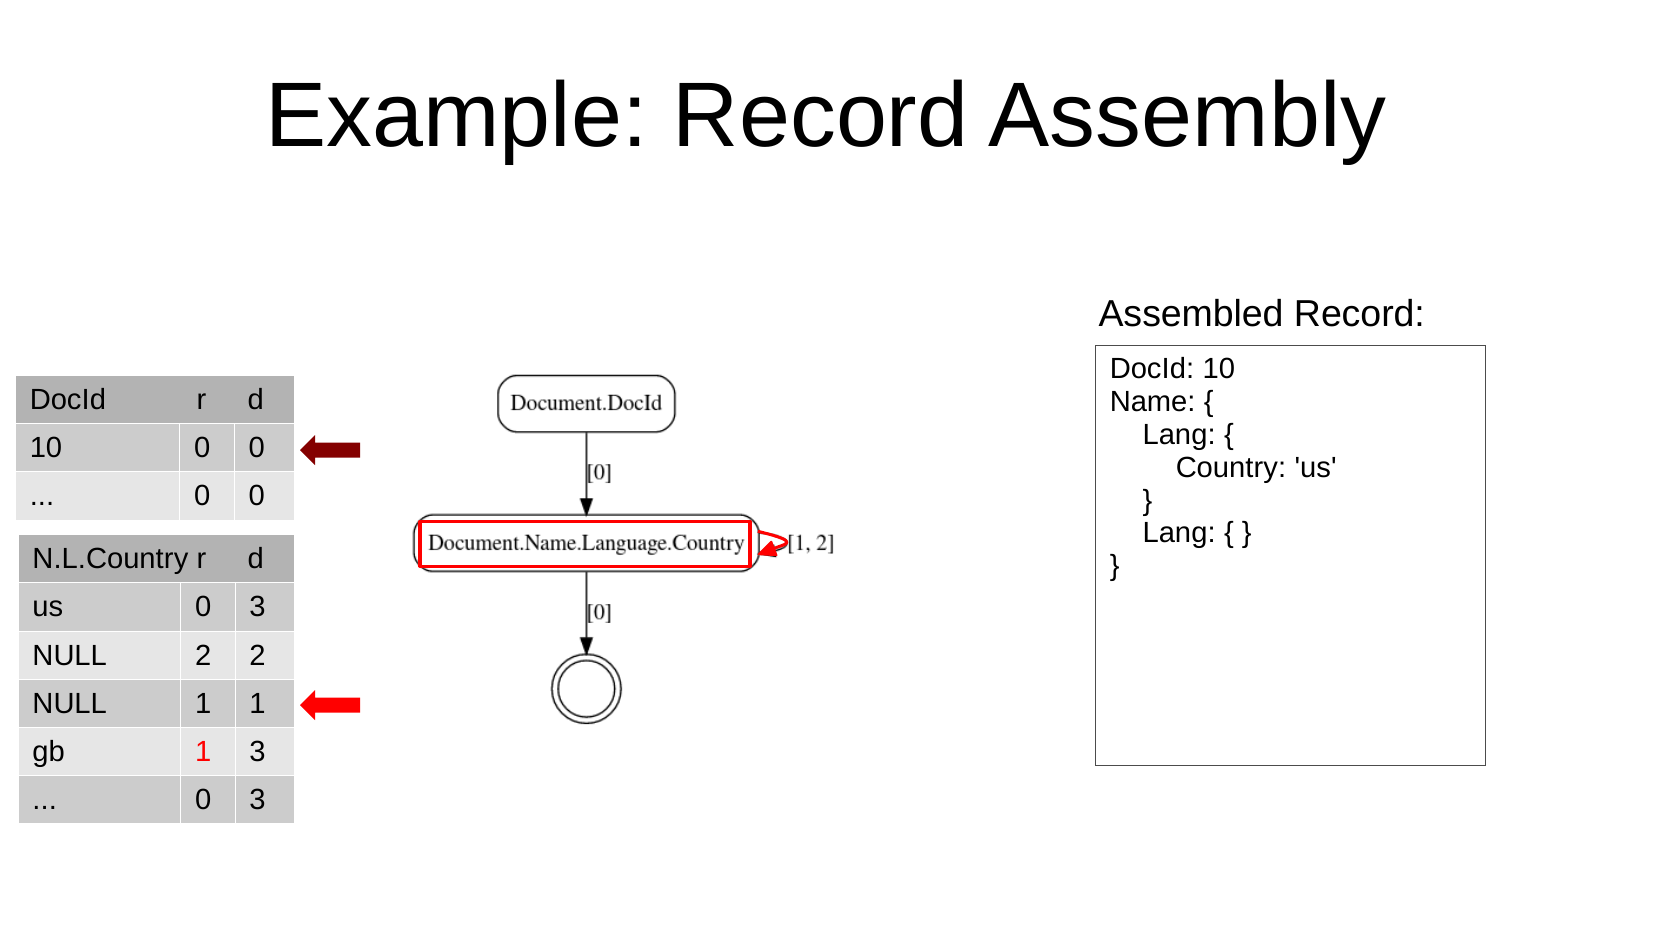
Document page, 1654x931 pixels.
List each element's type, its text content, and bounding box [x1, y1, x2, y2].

title Example: Record Assembly [82, 37, 1571, 193]
text_box DocId: 10 Name: { Lang: { Country: 'us' } Lang: { } } [1095, 345, 1486, 766]
table_cell 1 [236, 680, 294, 727]
table_cell 3 [236, 776, 294, 823]
table_cell 0 [181, 583, 235, 631]
table_cell ... [16, 472, 179, 520]
table_cell us [19, 583, 180, 631]
table_cell 3 [236, 583, 294, 631]
table_cell 1 [181, 680, 235, 727]
table_cell 0 [180, 472, 234, 520]
table_cell 0 [235, 472, 294, 520]
table_cell 1 [181, 728, 235, 775]
table_cell NULL [19, 632, 180, 679]
table_header DocId r d [16, 376, 294, 423]
text_box Assembled Record: [1083, 285, 1441, 342]
table_cell NULL [19, 680, 180, 727]
table_header N.L.Country r d [19, 535, 294, 582]
text_box [300, 690, 361, 721]
picture [408, 369, 841, 730]
table_cell 0 [181, 776, 235, 823]
table_cell gb [19, 728, 180, 775]
table_cell 2 [181, 632, 235, 679]
table_cell 2 [236, 632, 294, 679]
text_box [300, 435, 361, 466]
table_cell ... [19, 776, 180, 823]
table_cell 3 [236, 728, 294, 775]
table_cell 10 [16, 424, 179, 471]
table_cell 0 [235, 424, 294, 471]
table_cell 0 [180, 424, 234, 471]
